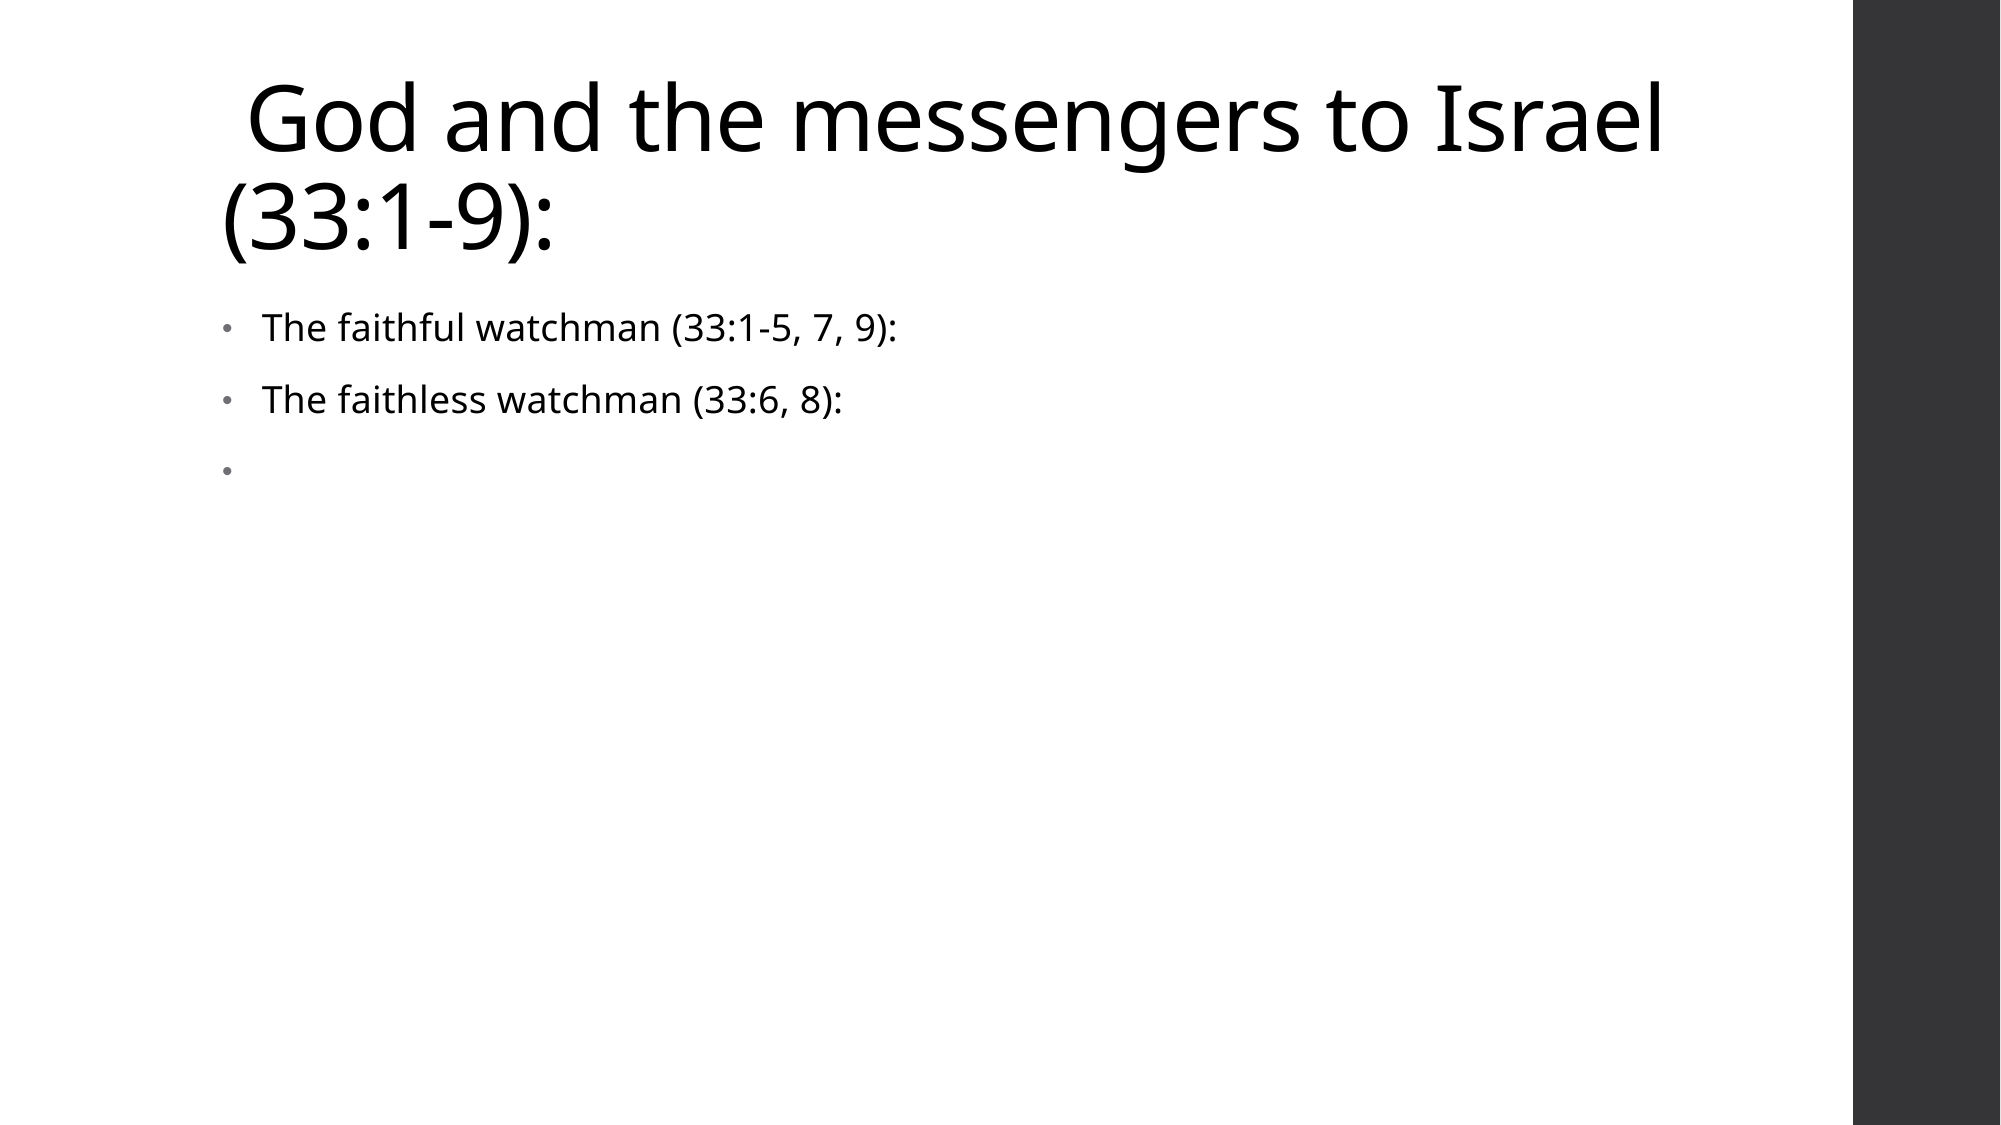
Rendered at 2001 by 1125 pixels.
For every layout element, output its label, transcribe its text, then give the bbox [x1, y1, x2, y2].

title God and the messengers to Israel (33:1-9): [206, 60, 1797, 278]
list The faithful watchman (33:1-5, 7, 9): The faithless watchman (33:6, 8): [206, 299, 1617, 1014]
